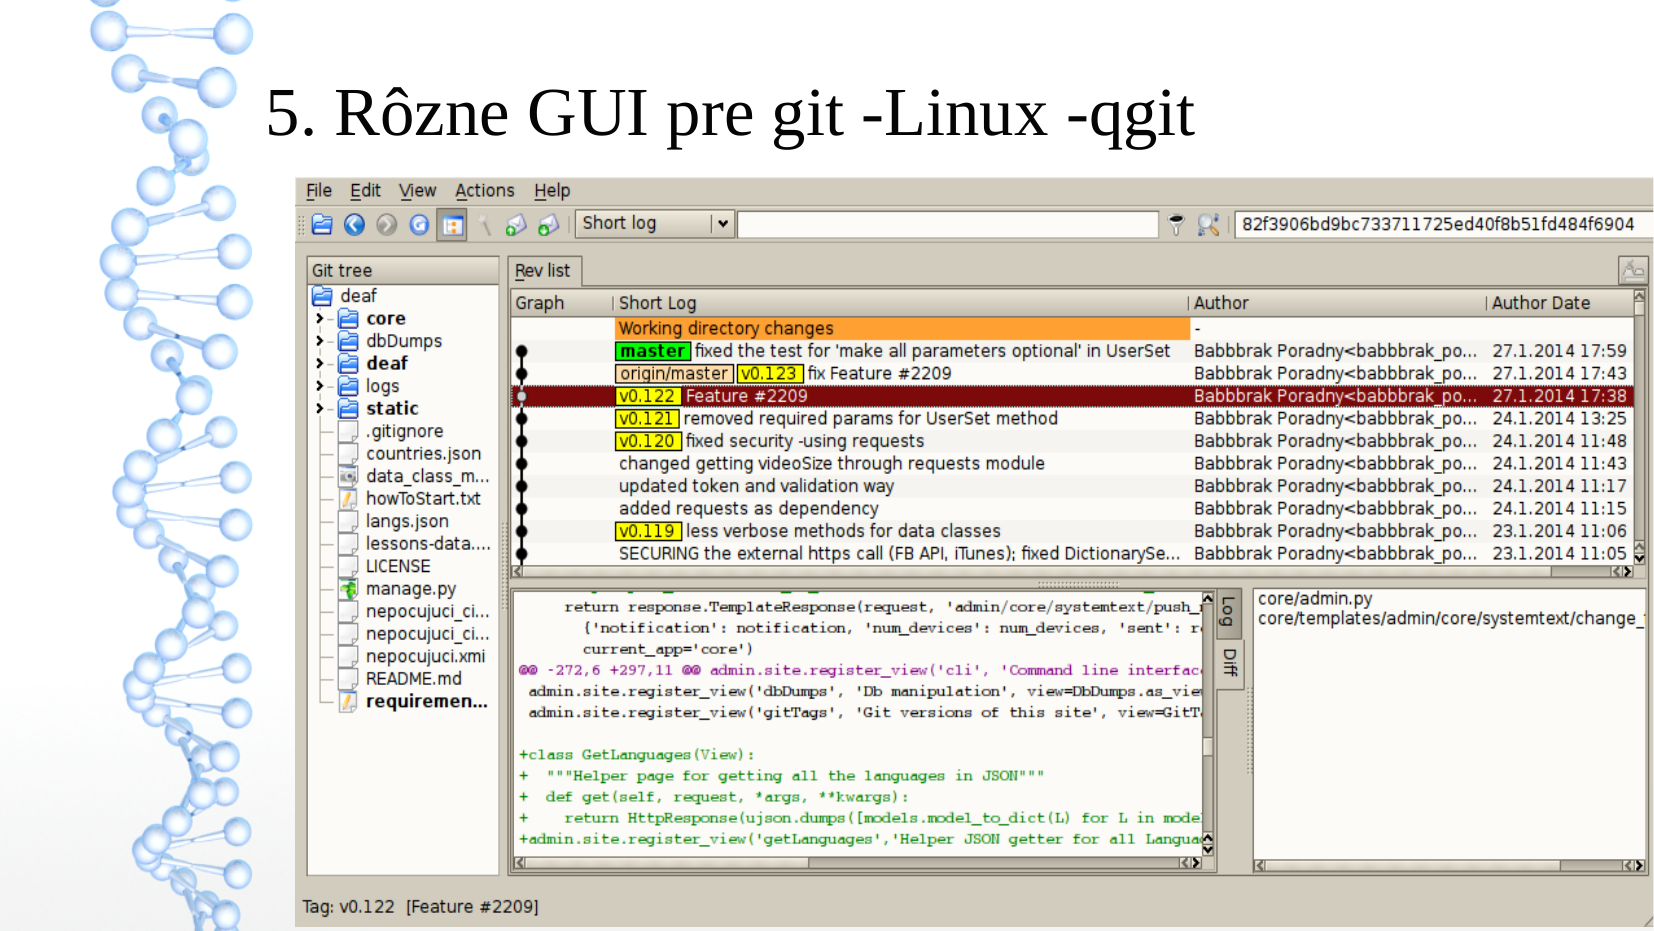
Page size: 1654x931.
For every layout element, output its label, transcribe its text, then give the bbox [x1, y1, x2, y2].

picture [0, 0, 1654, 931]
title 5. Rôzne GUI pre git -Linux -qgit [265, 35, 1595, 189]
